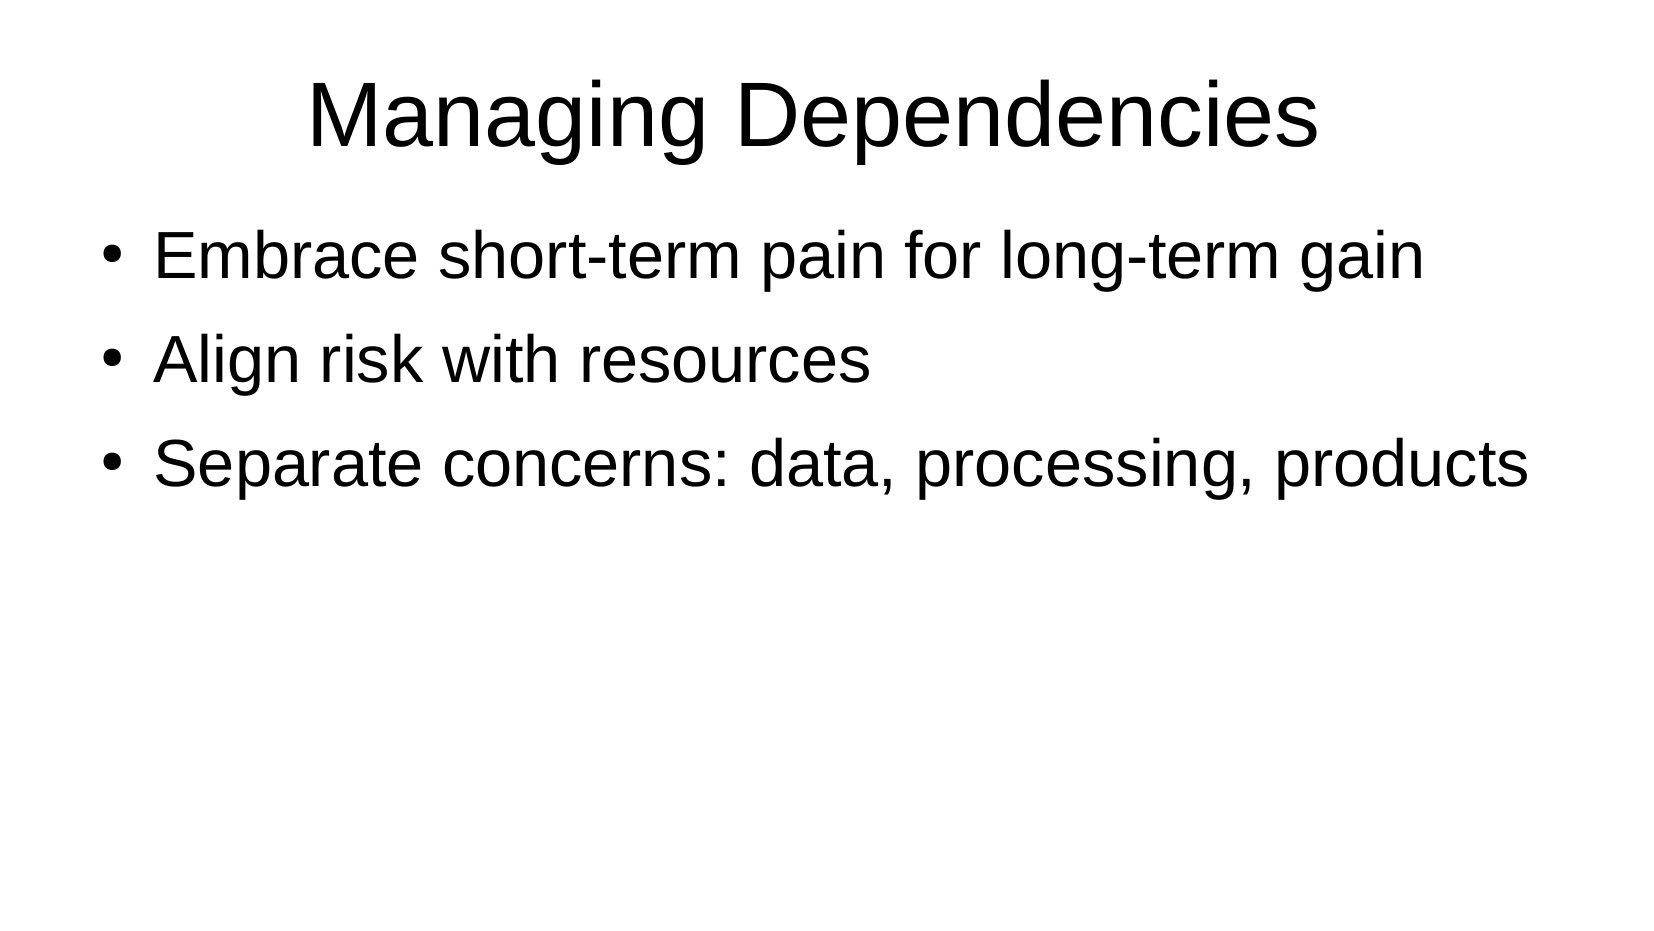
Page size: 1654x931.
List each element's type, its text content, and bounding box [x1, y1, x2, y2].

title Managing Dependencies [82, 37, 1571, 193]
list Embrace short-term pain for long-term gain Align risk with resources Separate concerns: data, processing, products [82, 217, 1571, 758]
